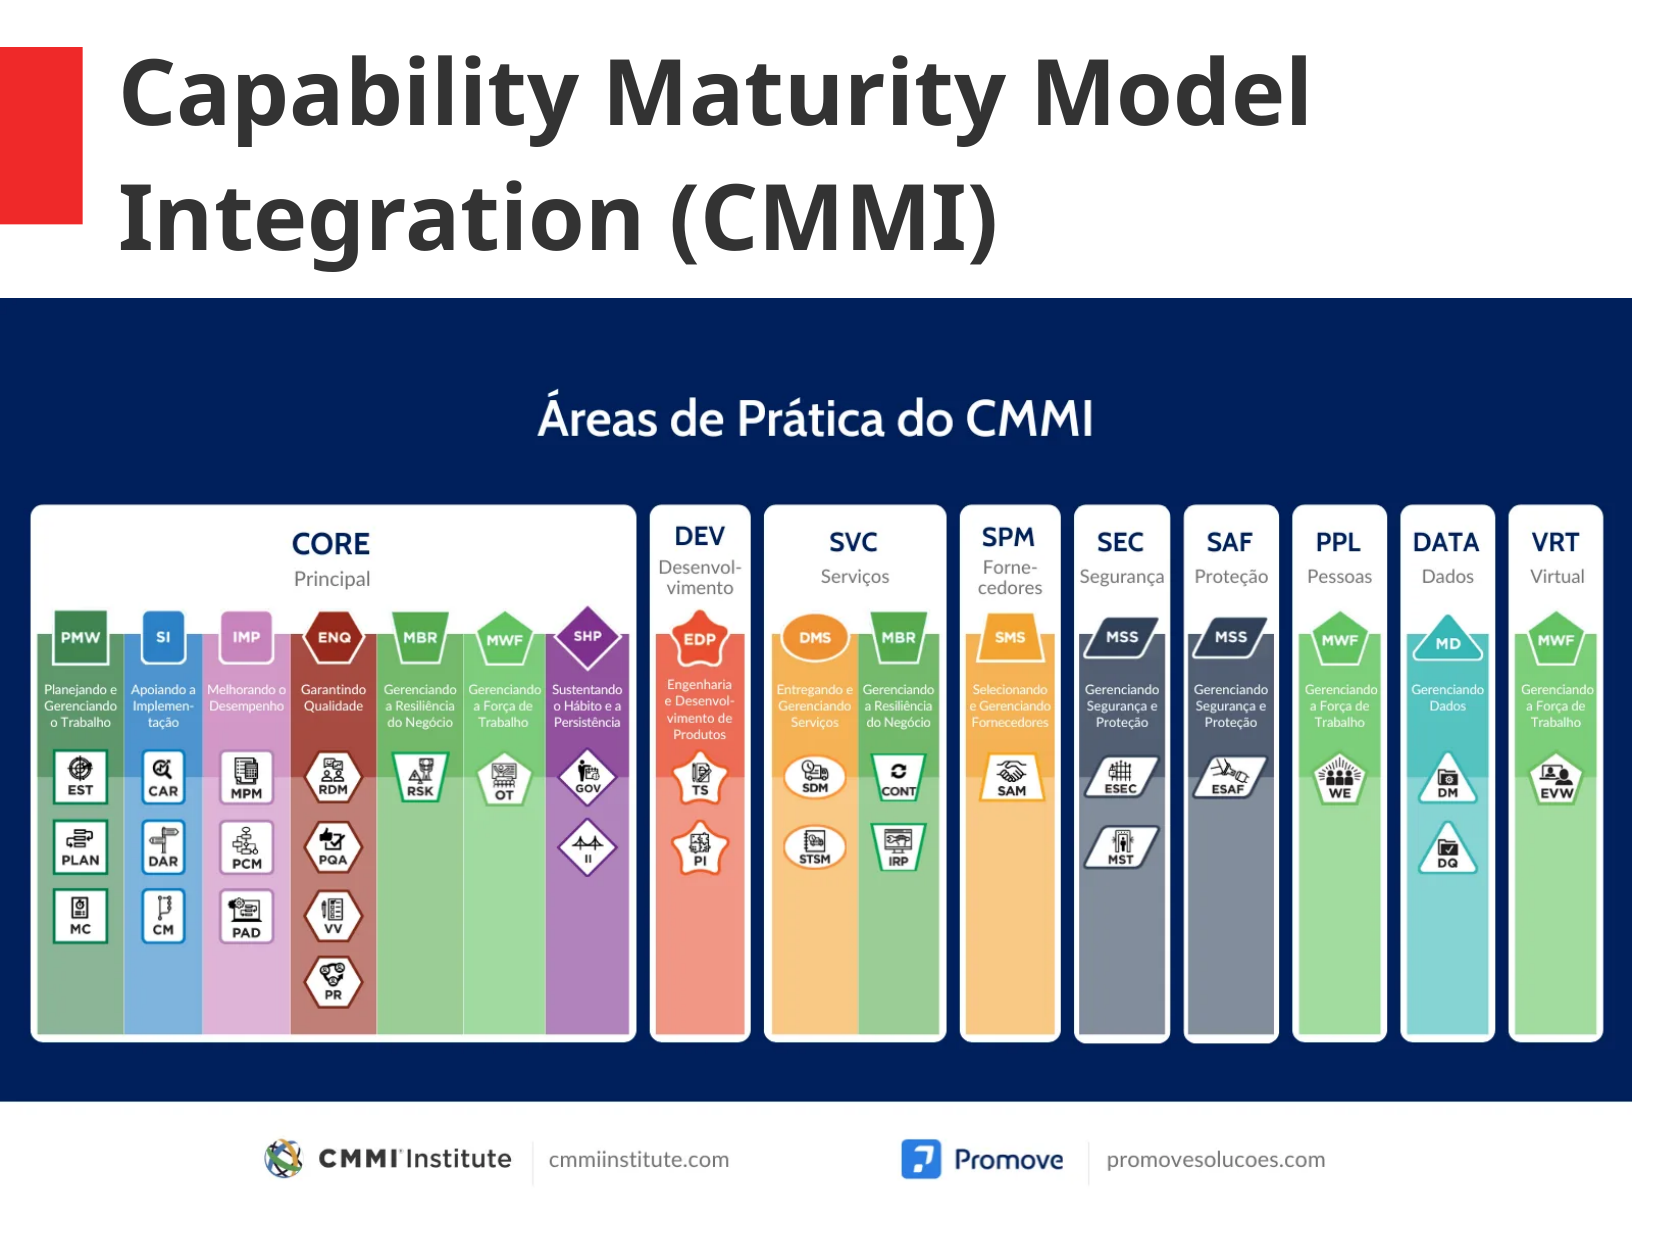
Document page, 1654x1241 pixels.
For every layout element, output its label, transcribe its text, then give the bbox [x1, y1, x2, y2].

title Capability Maturity Model Integration (CMMI) [118, 45, 1571, 260]
picture [0, 298, 1632, 1217]
